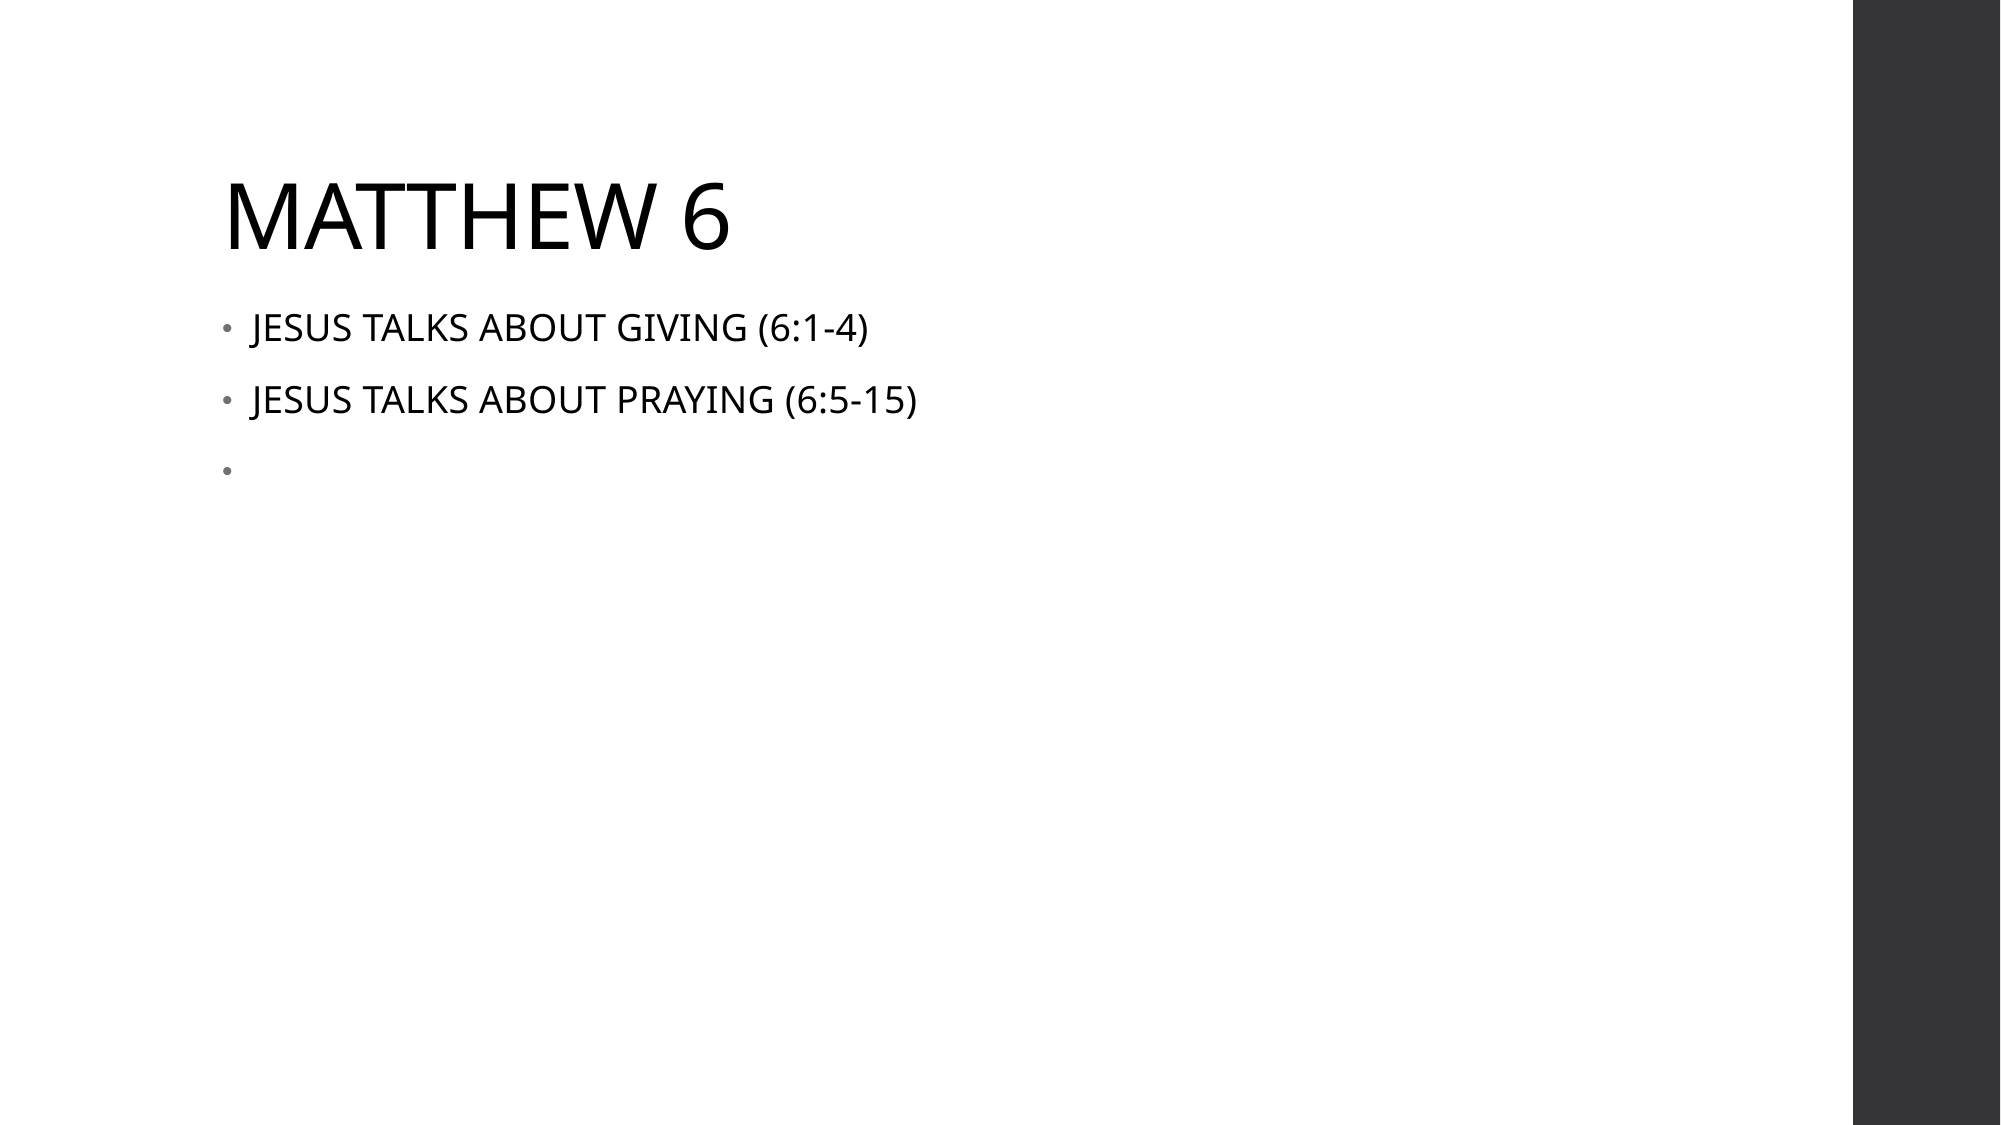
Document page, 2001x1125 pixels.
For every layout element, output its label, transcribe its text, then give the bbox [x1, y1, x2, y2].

list JESUS TALKS ABOUT GIVING (6:1-4) JESUS TALKS ABOUT PRAYING (6:5-15) [206, 299, 1617, 1014]
title MATTHEW 6 [206, 60, 1797, 278]
